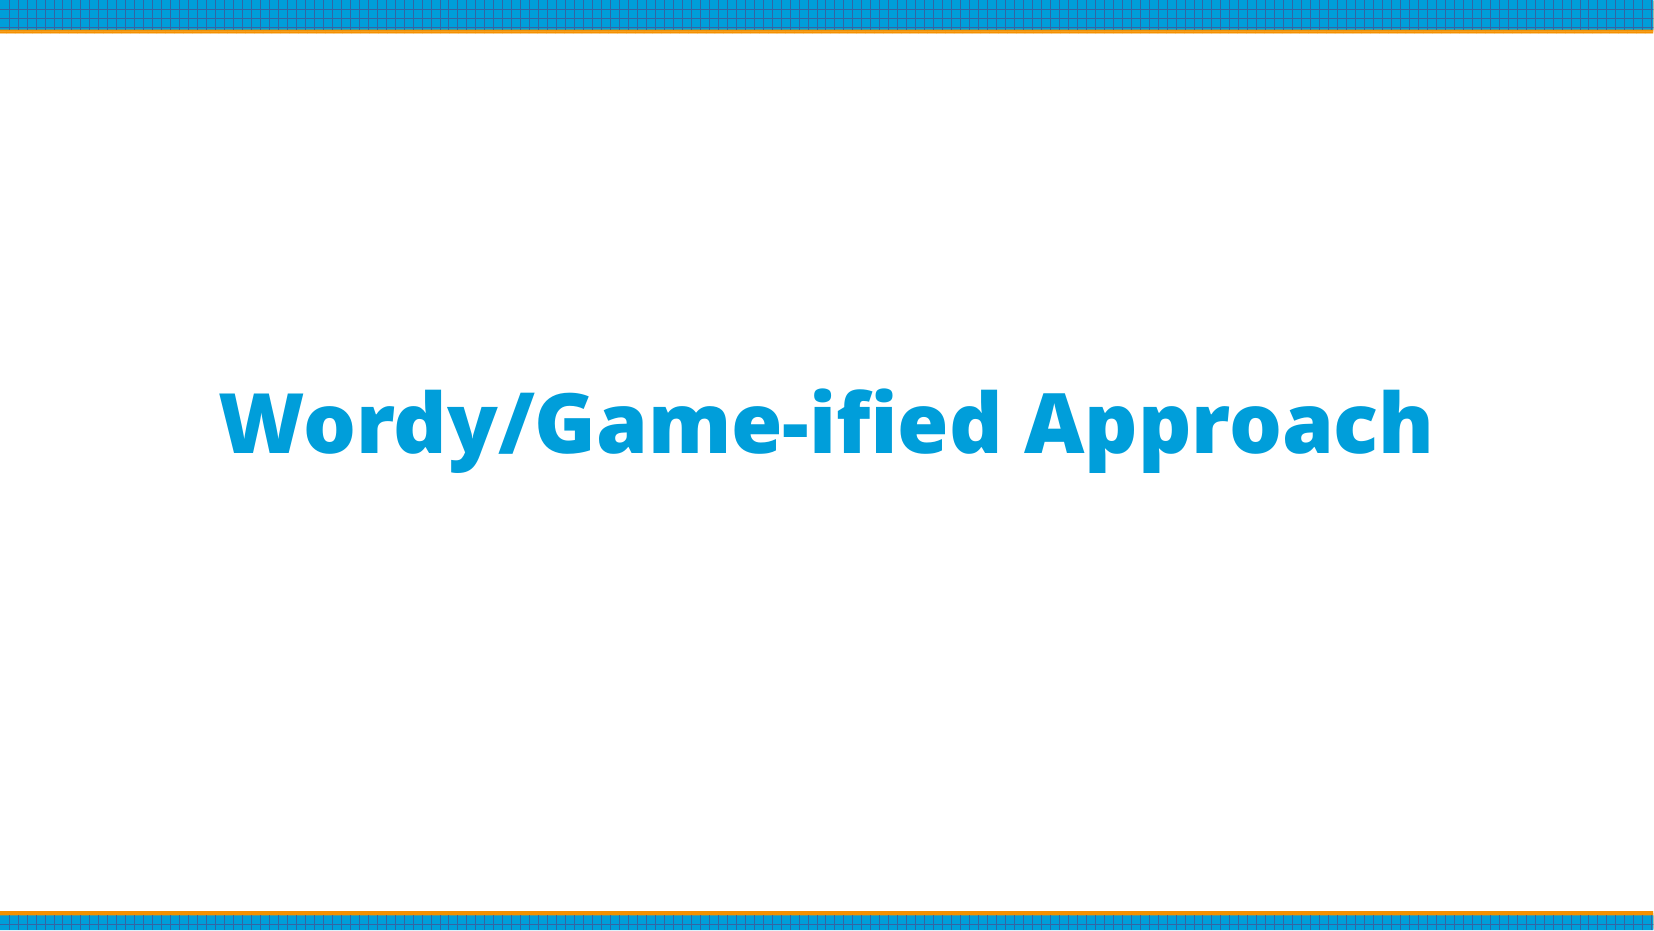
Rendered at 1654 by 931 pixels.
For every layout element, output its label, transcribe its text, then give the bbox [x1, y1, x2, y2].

subtitle Wordy/Game-ified Approach [88, 44, 1565, 798]
